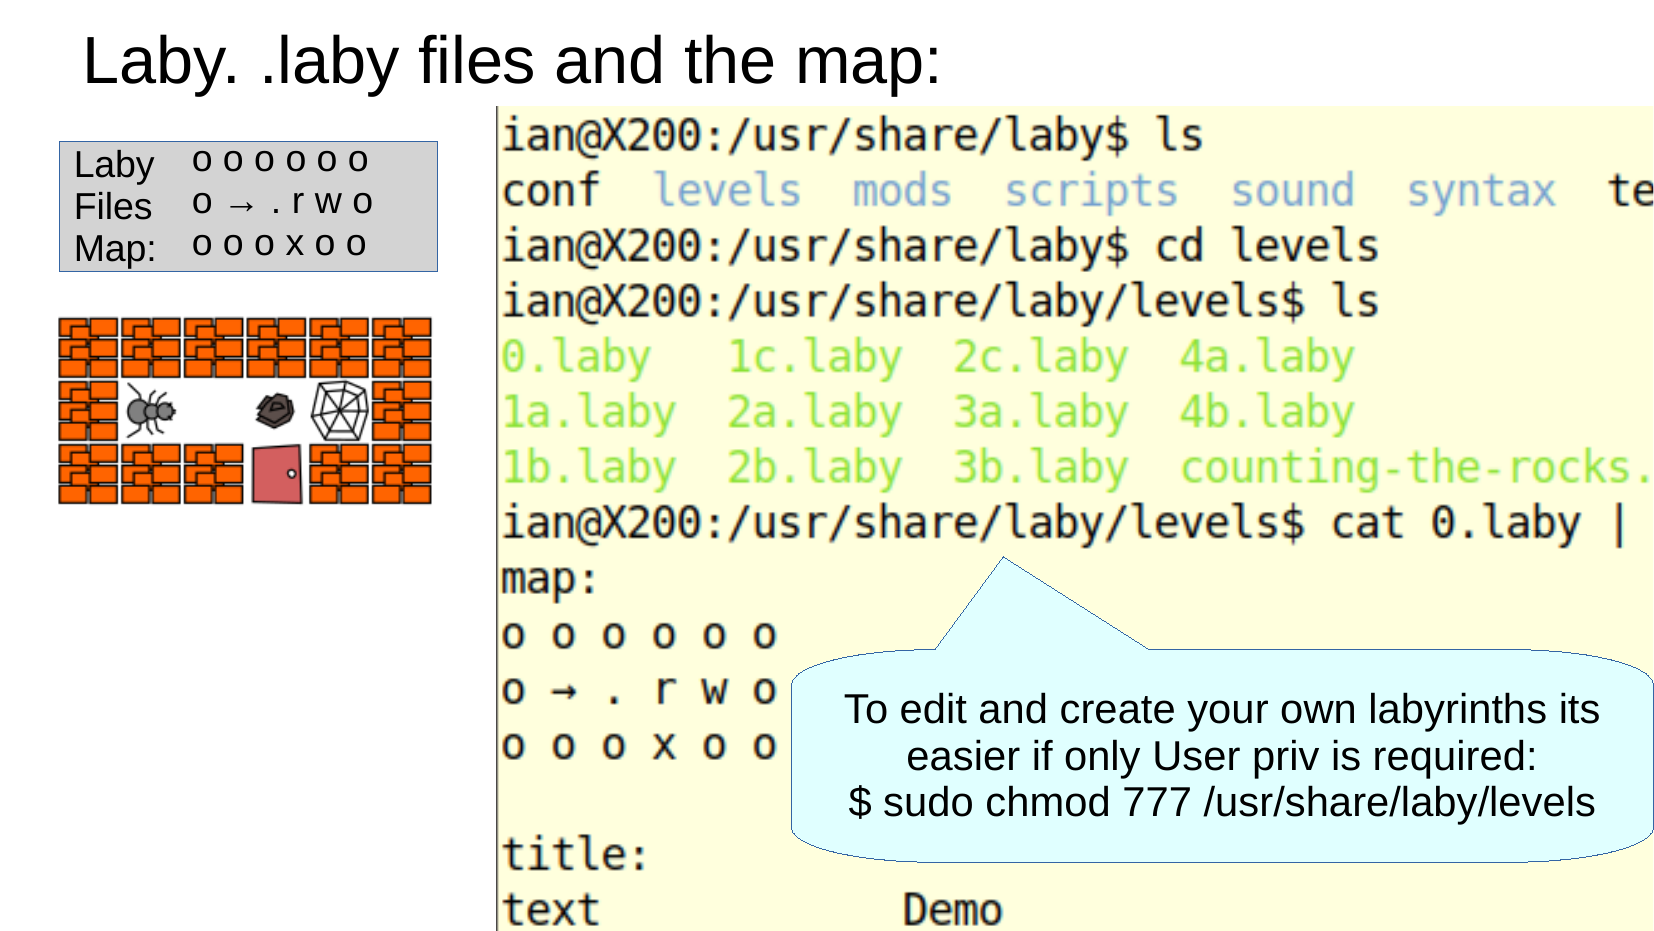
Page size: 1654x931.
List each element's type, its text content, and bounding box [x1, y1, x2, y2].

title Laby. .laby files and the map: [82, 22, 1571, 98]
text_box Laby Files Map: [59, 141, 438, 272]
text_box o o o o o o o → . r w o o o o x o o [177, 129, 390, 271]
picture [54, 312, 438, 509]
picture [496, 106, 1654, 931]
text_box To edit and create your own labyrinths its easier if only User priv is required: $ sudo chmod 777 /usr/share/laby/levels [791, 556, 1654, 863]
